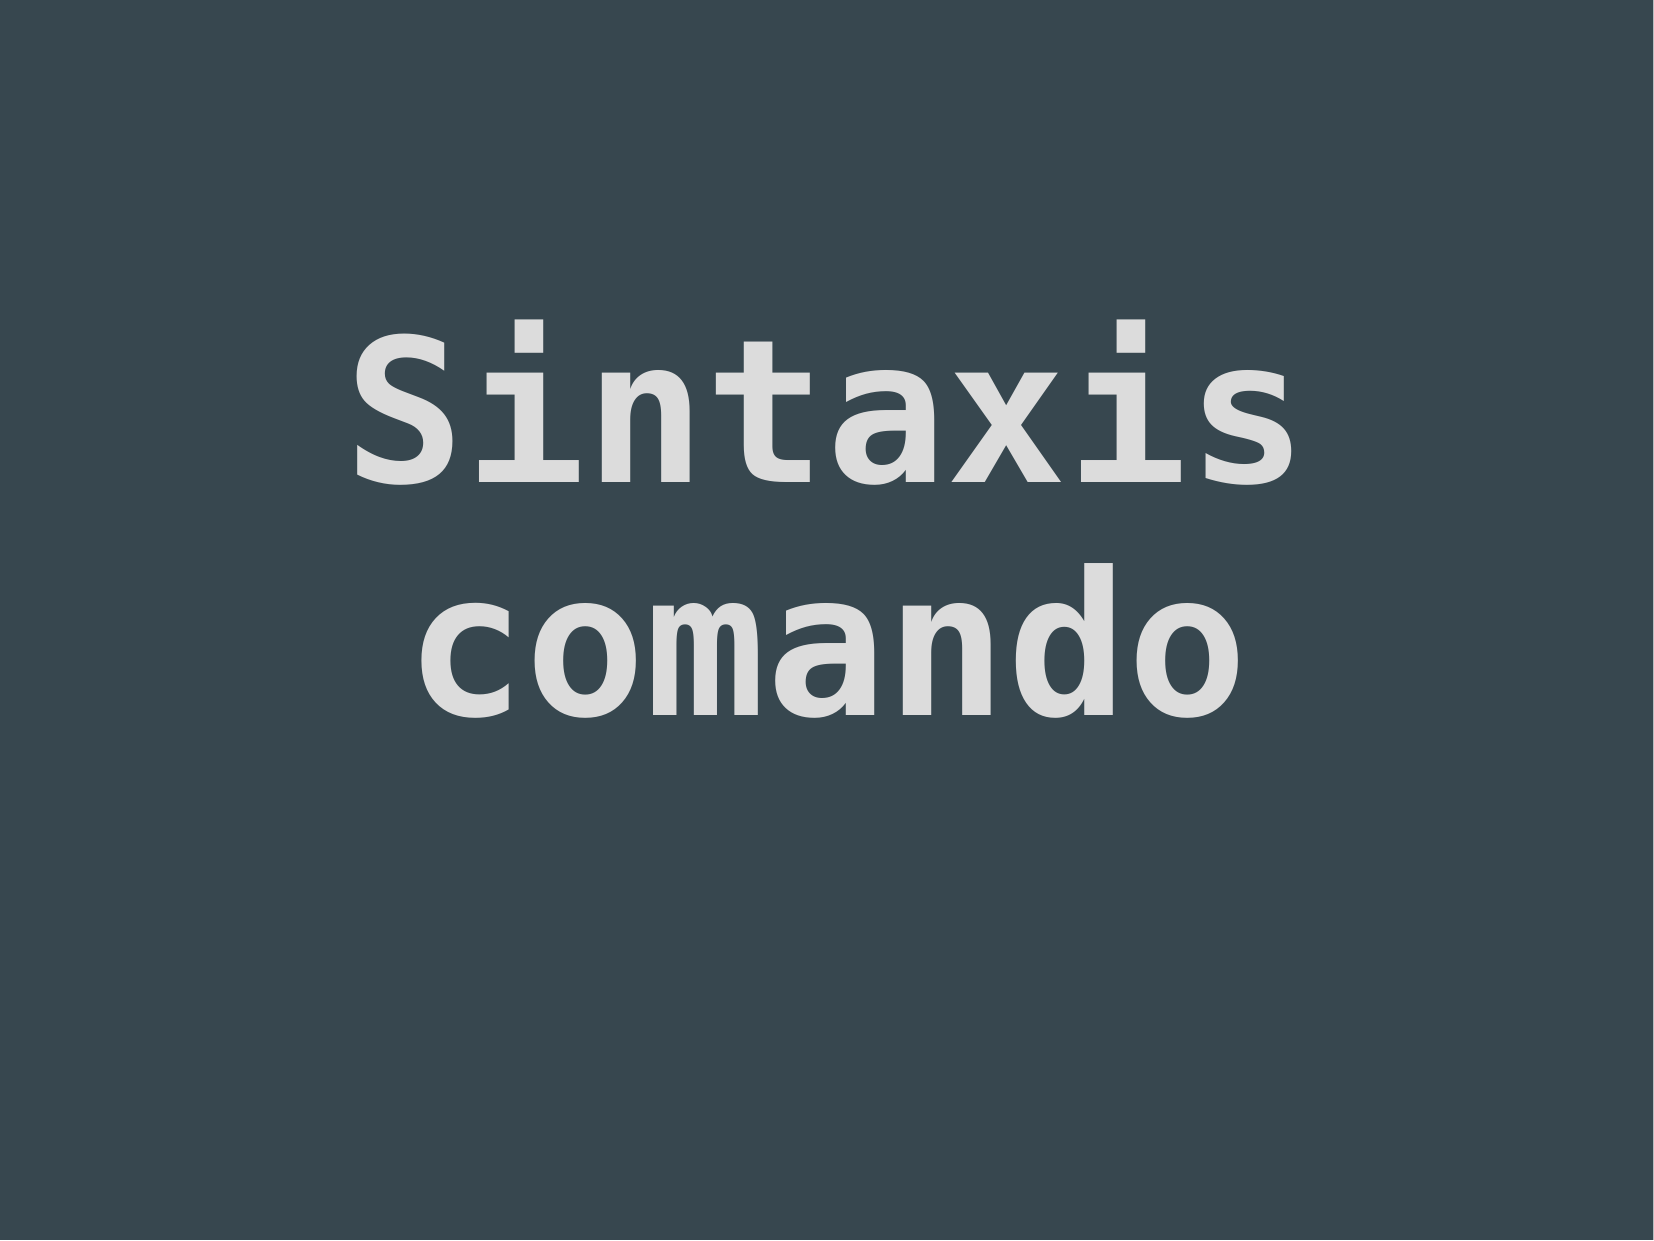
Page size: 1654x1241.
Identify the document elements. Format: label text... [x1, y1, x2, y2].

subtitle Sintaxis comando [82, 49, 1571, 1010]
